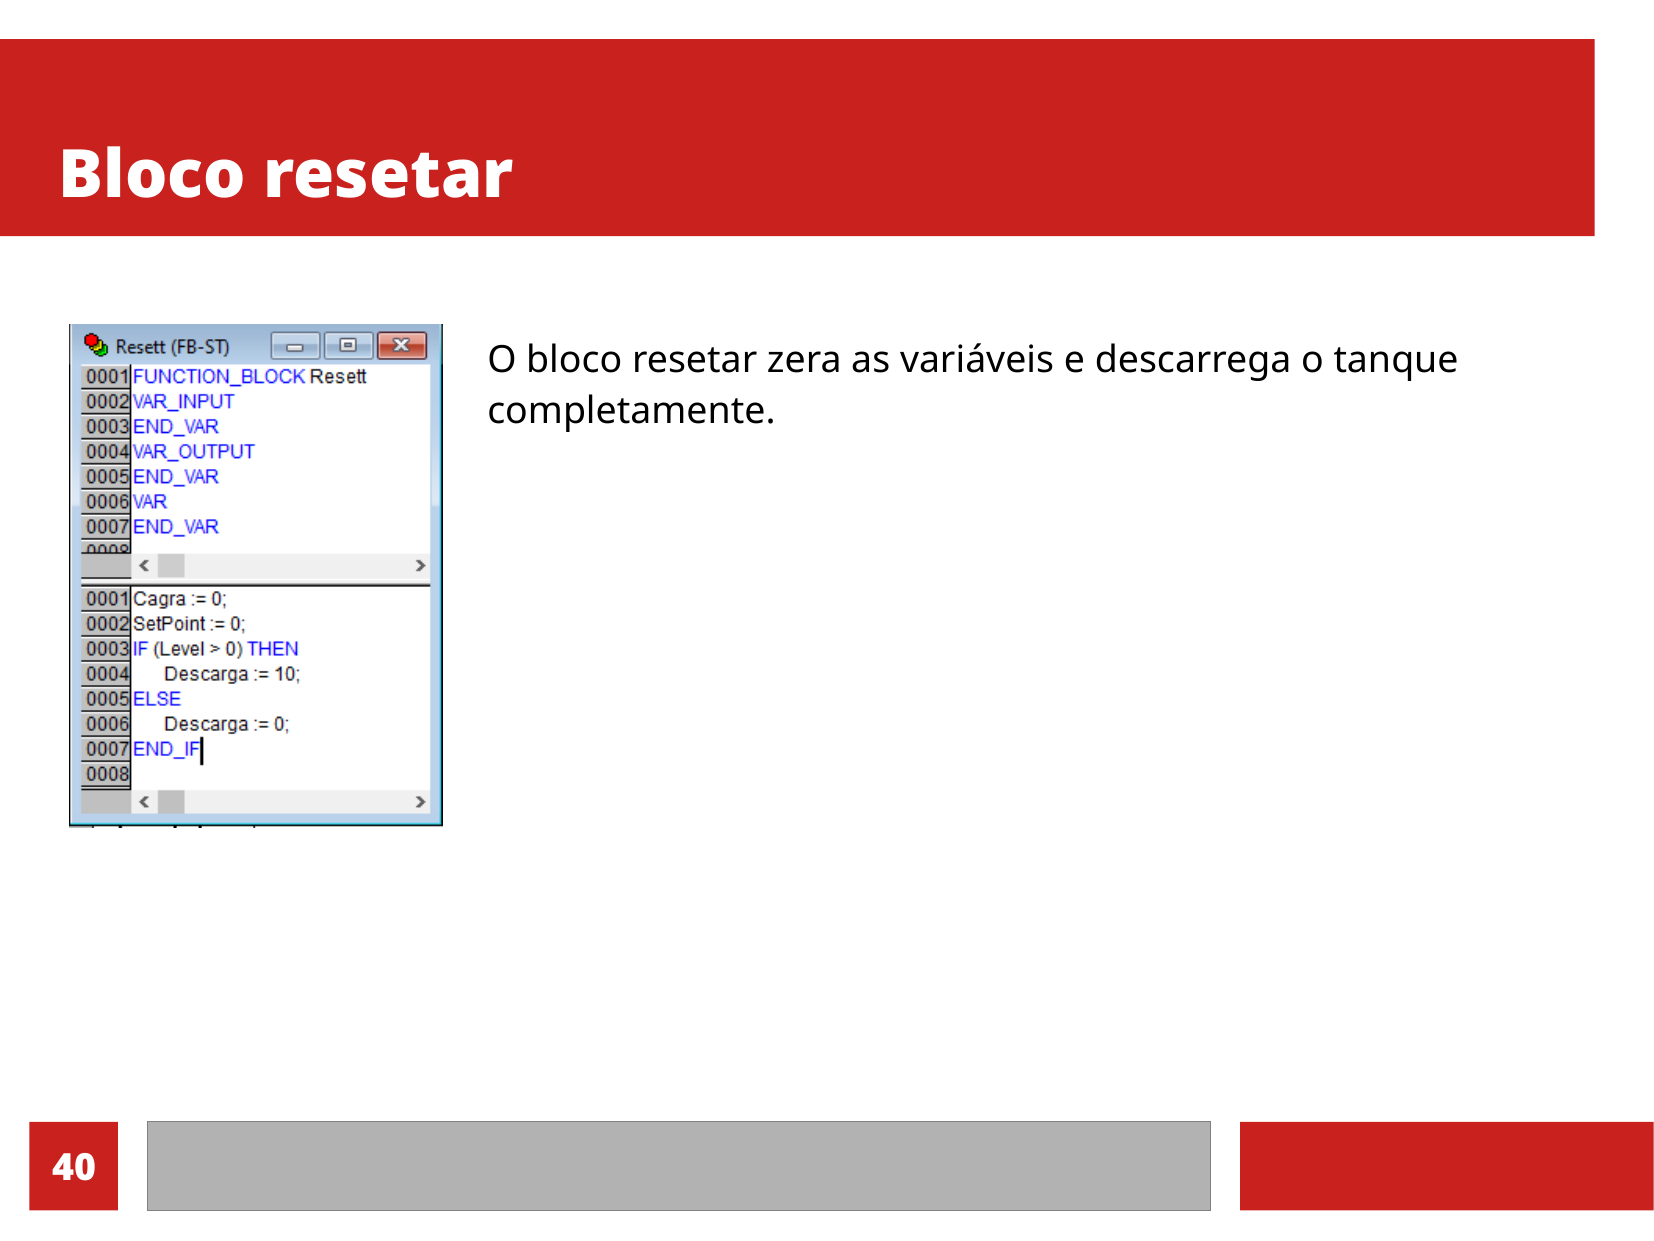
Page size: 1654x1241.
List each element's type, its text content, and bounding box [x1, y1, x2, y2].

picture [69, 324, 443, 828]
title Bloco resetar [58, 58, 1595, 217]
text_box O bloco resetar zera as variáveis e descarrega o tanque completamente. [472, 324, 1565, 435]
